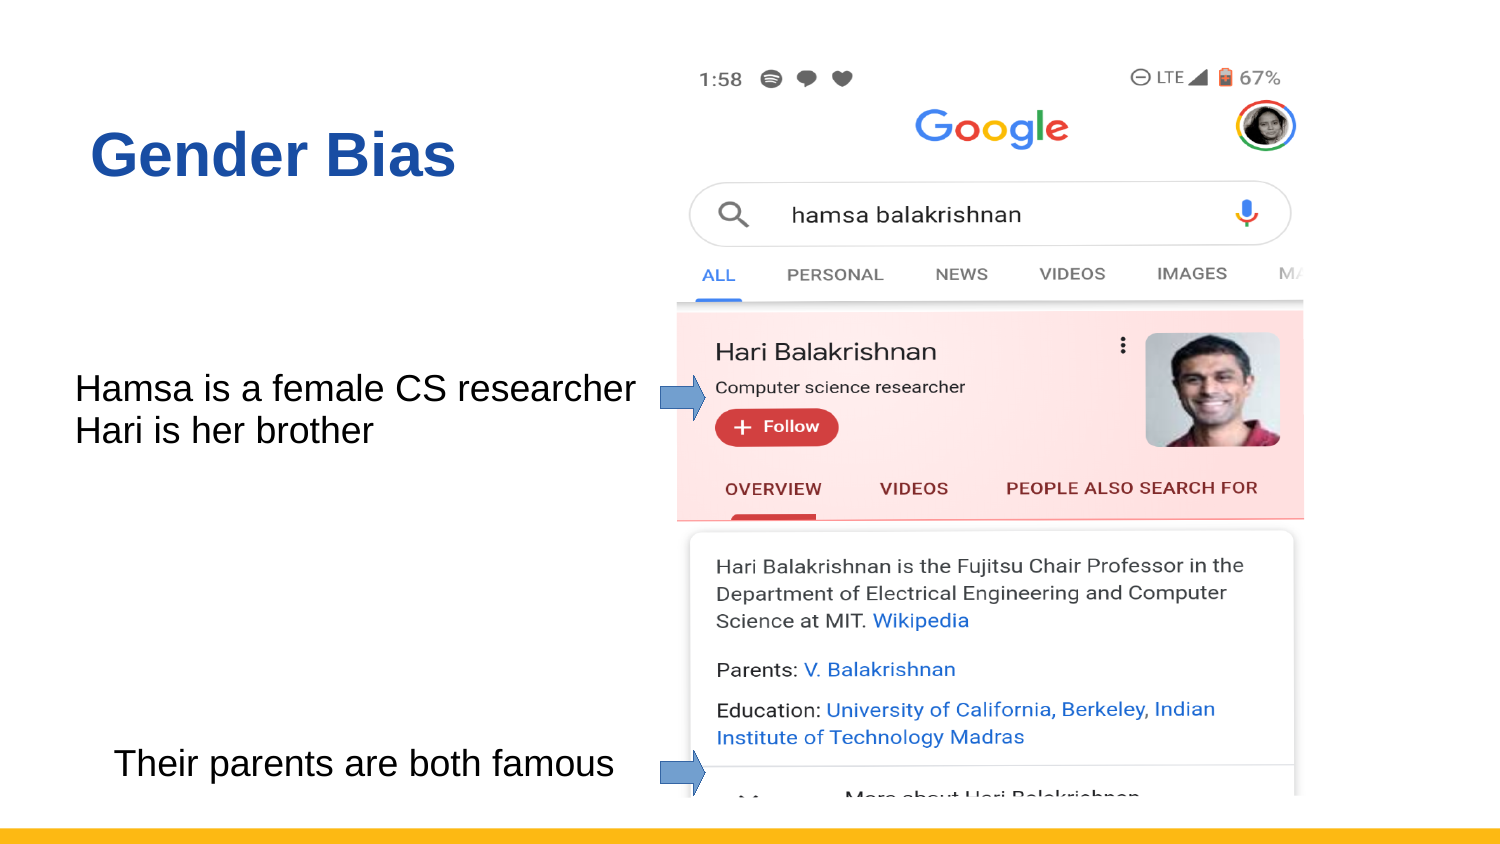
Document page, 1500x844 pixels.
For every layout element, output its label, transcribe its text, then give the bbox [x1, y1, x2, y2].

text_box Their parents are both famous [98, 735, 631, 792]
text_box [660, 750, 706, 796]
text_box Hamsa is a female CS researcher Hari is her brother [60, 360, 661, 501]
title Gender Bias [75, 0, 1425, 197]
text_box [660, 375, 706, 421]
picture [675, 60, 1306, 798]
